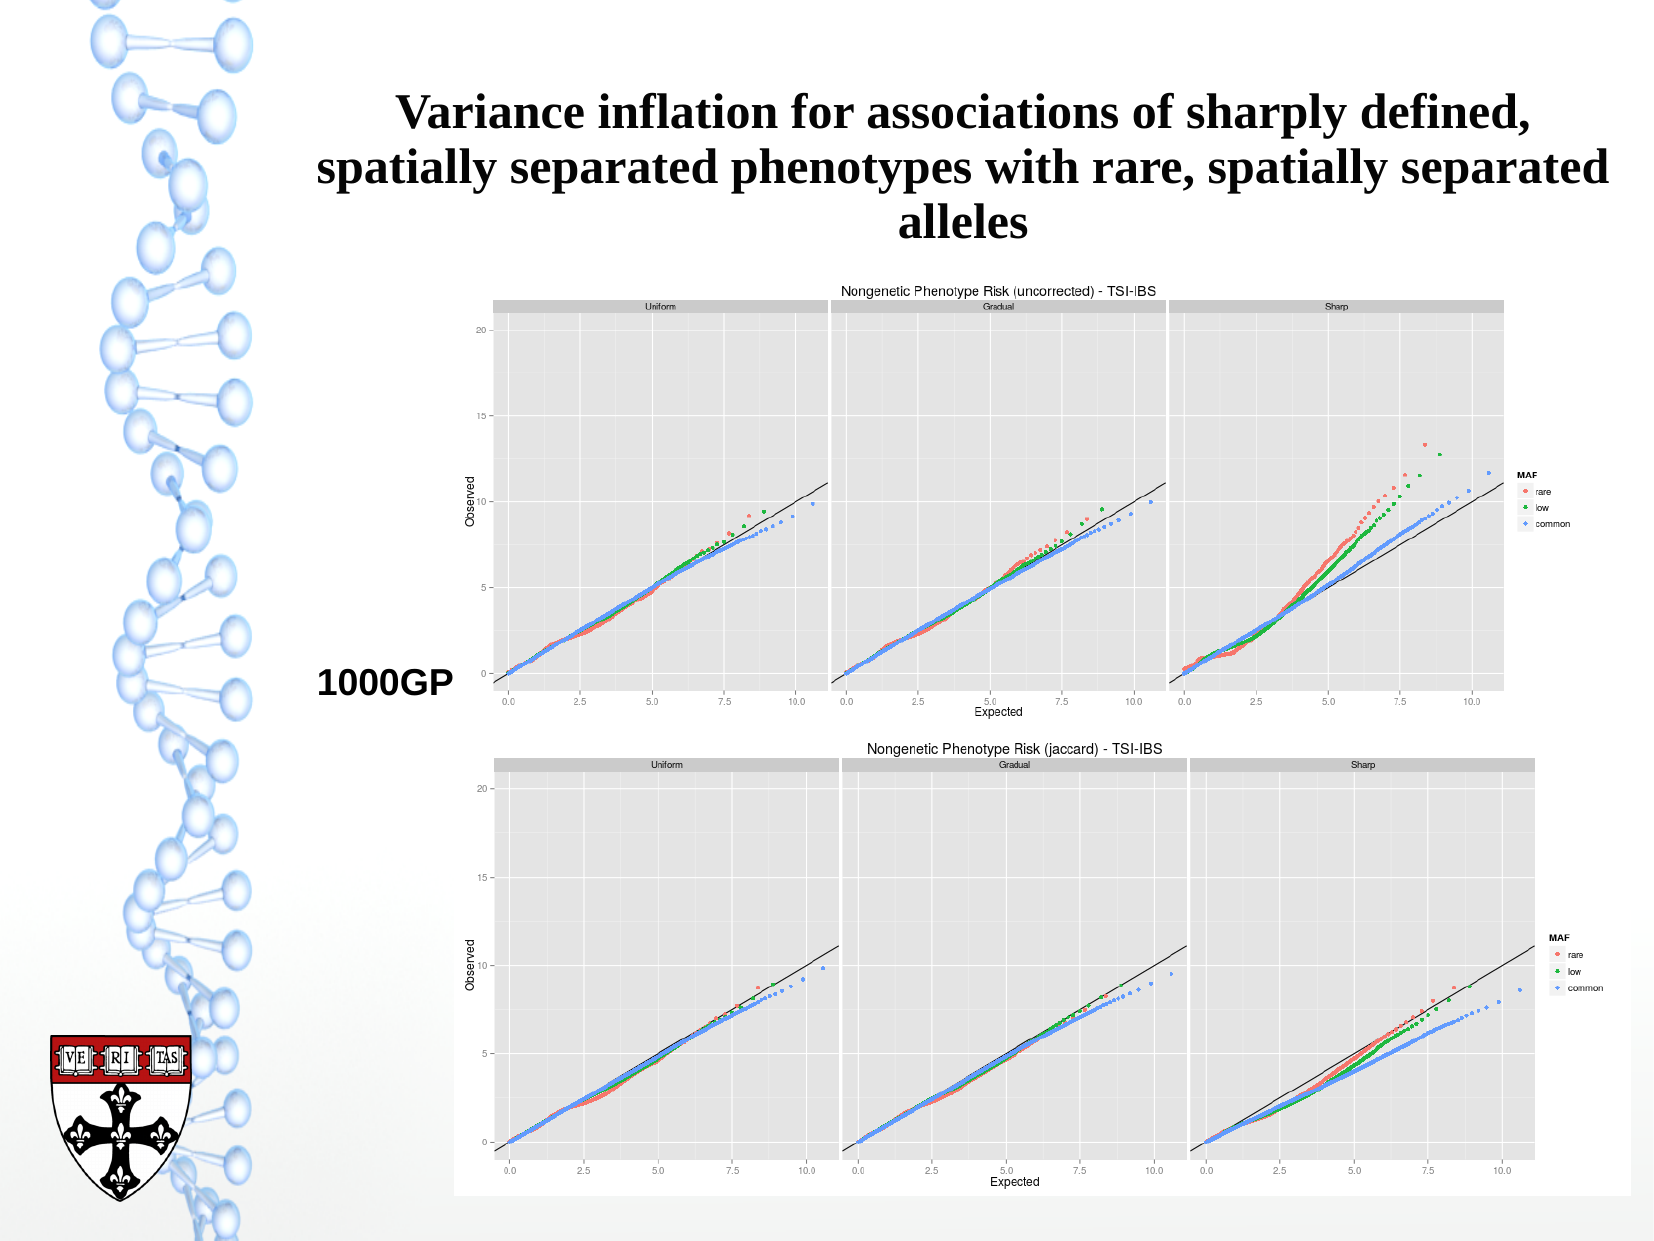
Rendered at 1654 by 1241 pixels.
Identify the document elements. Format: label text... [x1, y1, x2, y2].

picture [0, 0, 1654, 1241]
title Variance inflation for associations of sharply defined, spatially separated phenotypes with rare, spatially separated alleles [300, 82, 1626, 251]
text_box 1000GP [302, 653, 454, 711]
